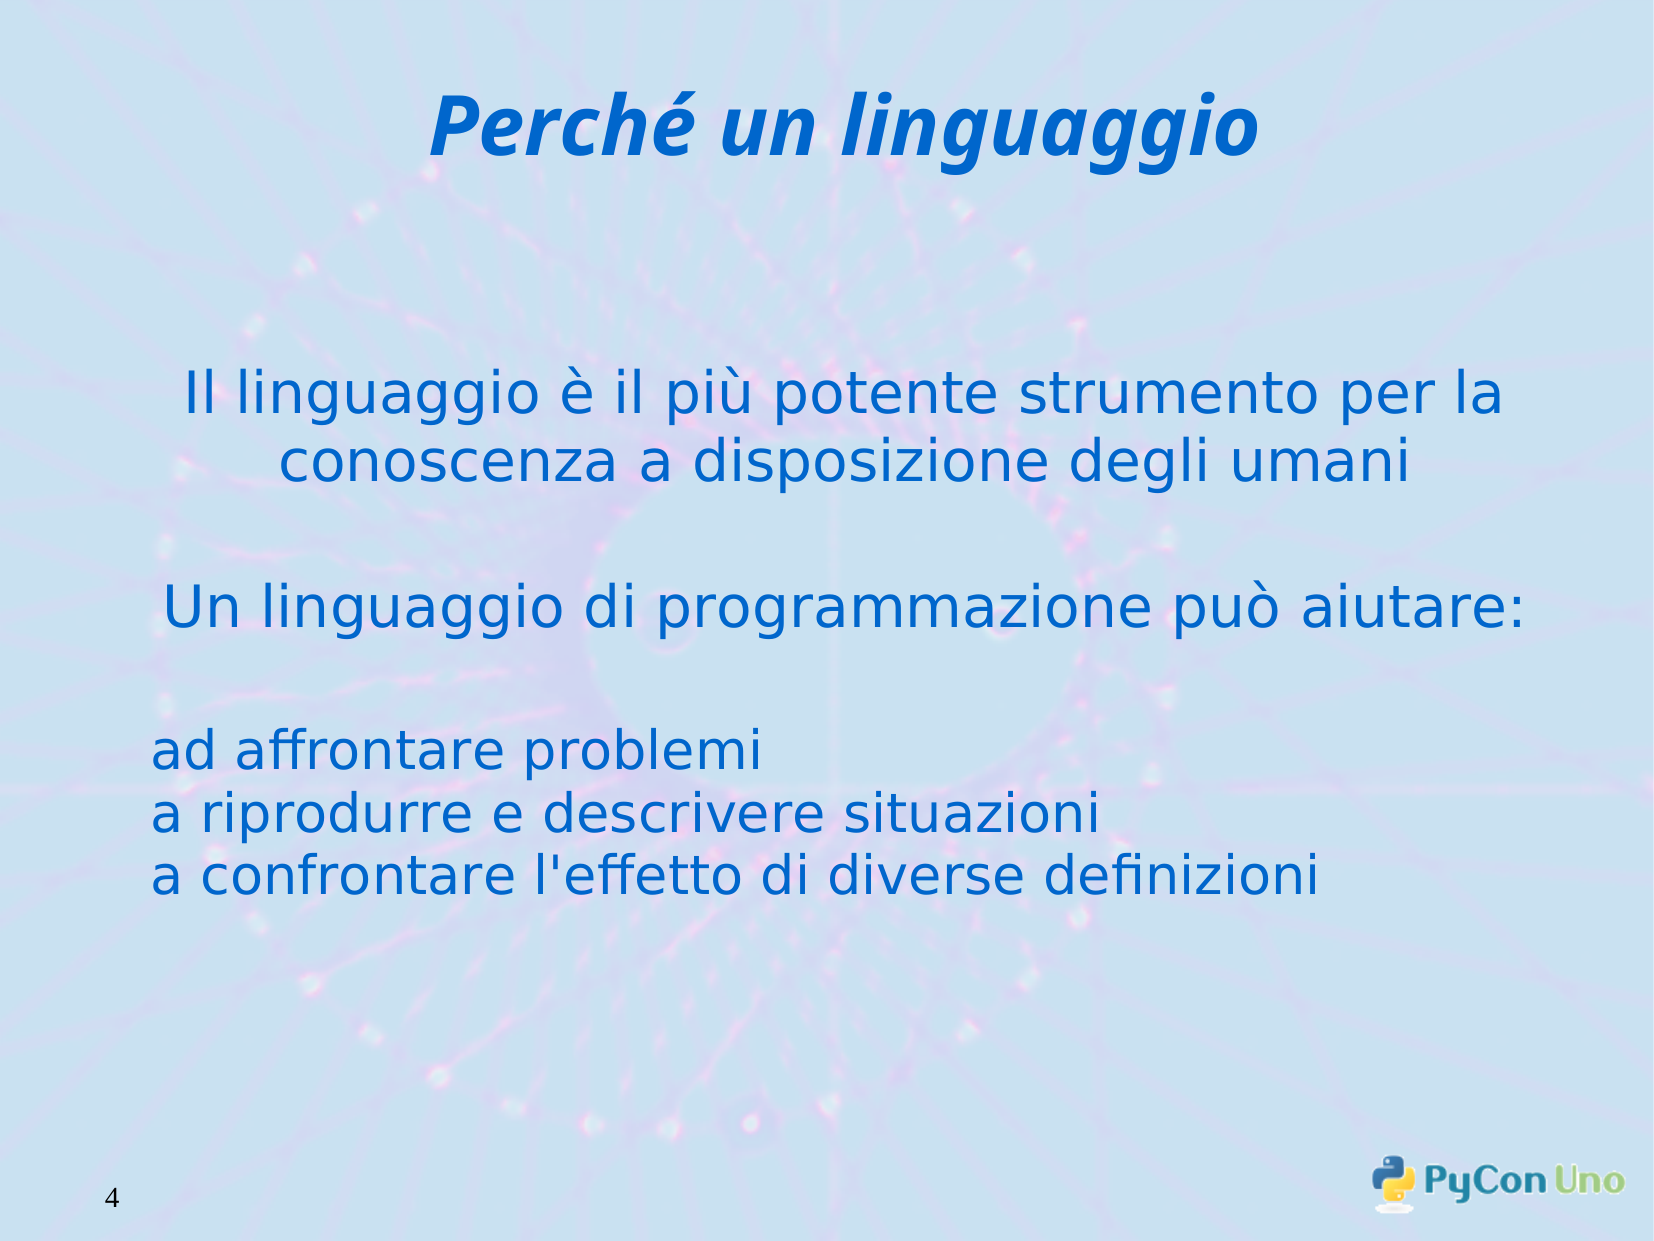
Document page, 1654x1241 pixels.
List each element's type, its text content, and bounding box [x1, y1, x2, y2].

subtitle Il linguaggio è il più potente strumento per la conoscenza a disposizione degli umani Un linguaggio di programmazione può aiutare: ad affrontare problemi a riprodurre e descrivere situazioni a confrontare l'effetto di diverse definizioni [150, 282, 1541, 1064]
picture [0, 0, 1654, 1241]
title Perché un linguaggio [139, 19, 1552, 227]
